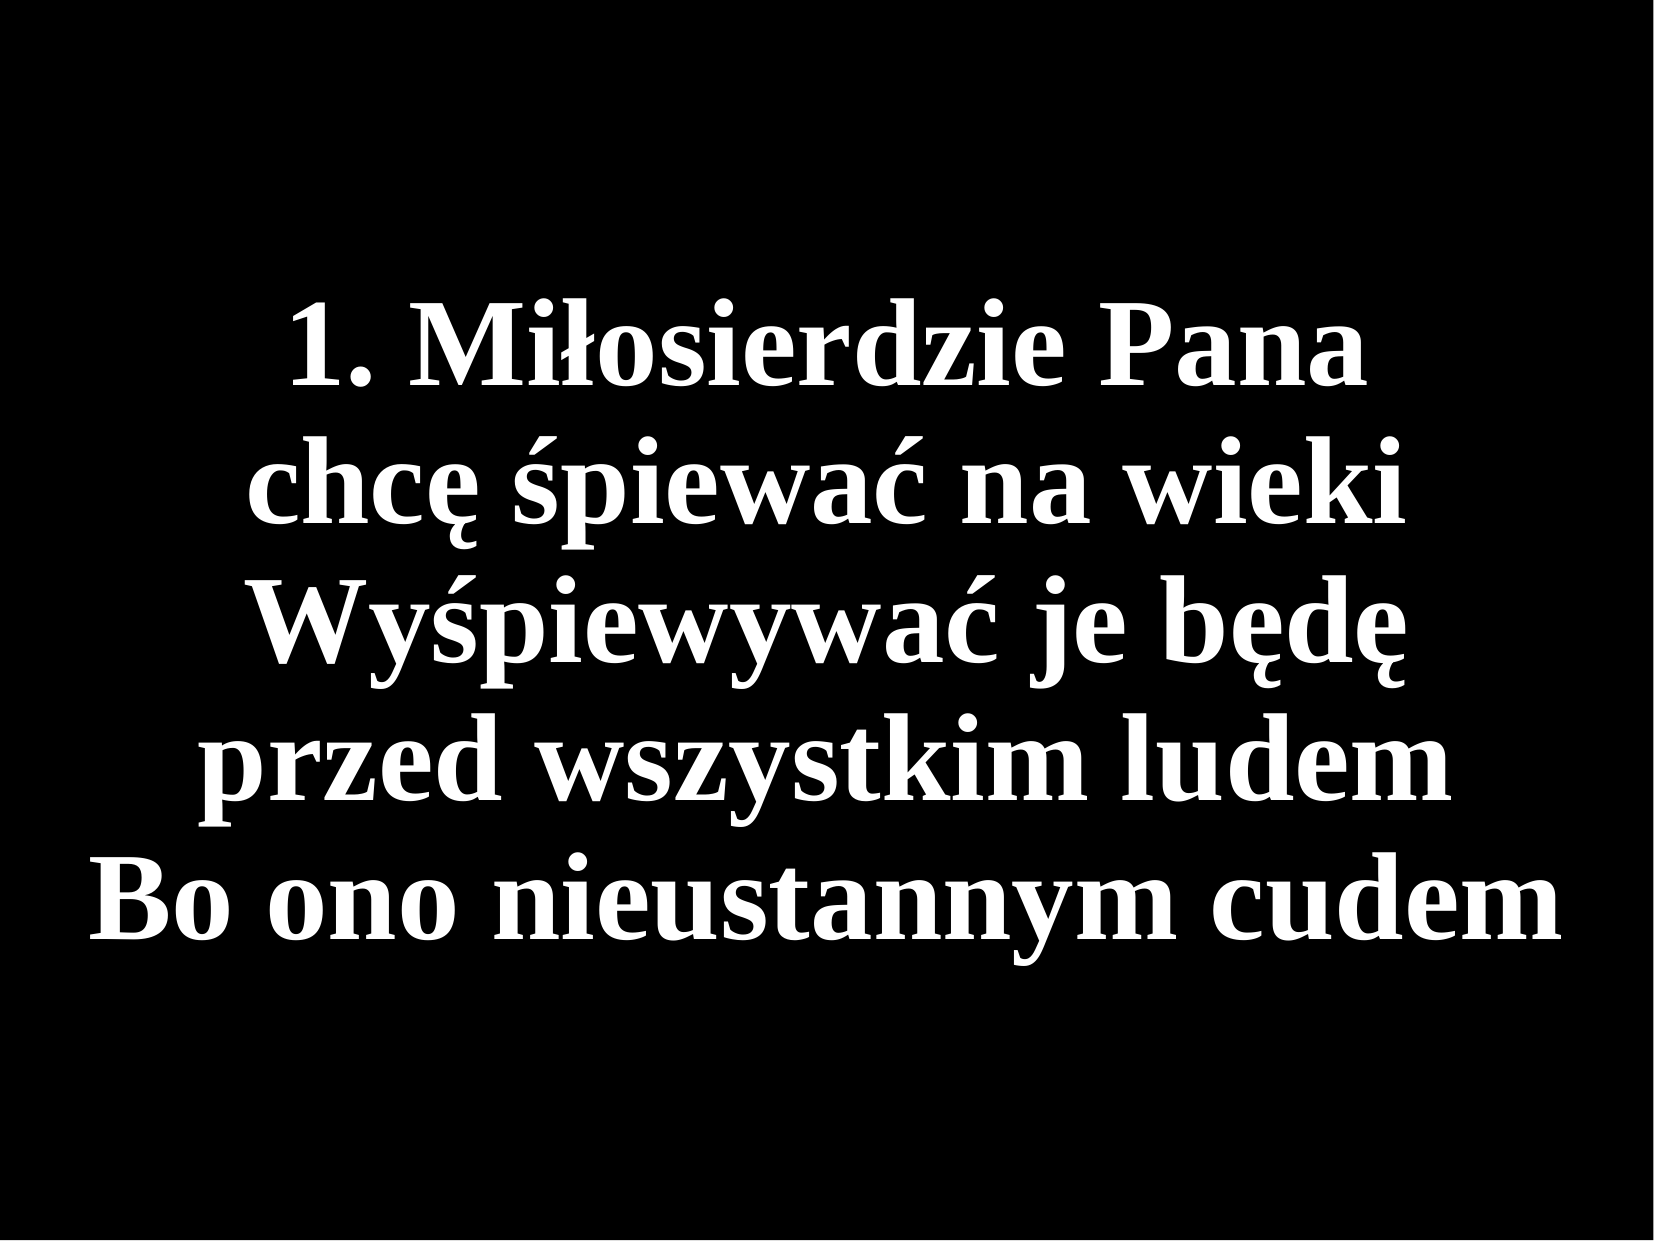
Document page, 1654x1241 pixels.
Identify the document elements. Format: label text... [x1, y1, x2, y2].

title 1. Miłosierdzie Pana chcę śpiewać na wieki Wyśpiewywać je będę przed wszystkim ludem Bo ono nieustannym cudem [0, 0, 1654, 1241]
